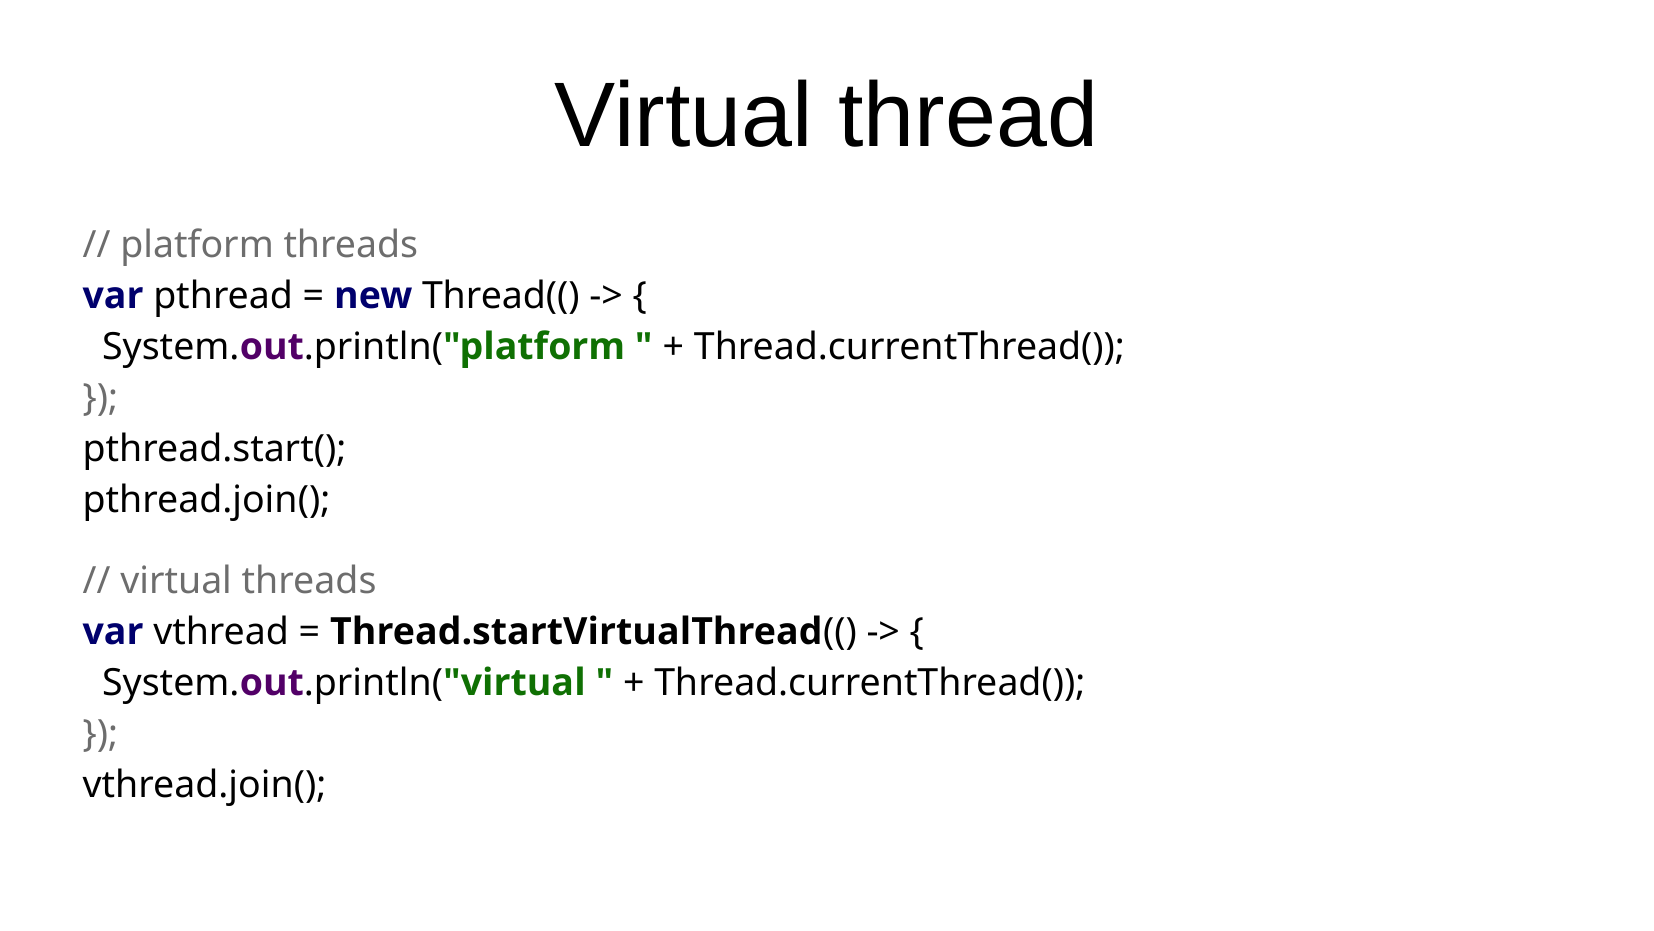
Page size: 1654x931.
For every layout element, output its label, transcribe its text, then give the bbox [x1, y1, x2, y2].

list // platform threads var pthread = new Thread(() -> { System.out.println("platform " + Thread.currentThread()); }); pthread.start(); pthread.join(); // virtual threads var vthread = Thread.startVirtualThread(() -> { System.out.println("virtual " + Thread.currentThread()); }); vthread.join(); [82, 217, 1571, 841]
title Virtual thread [82, 37, 1571, 193]
